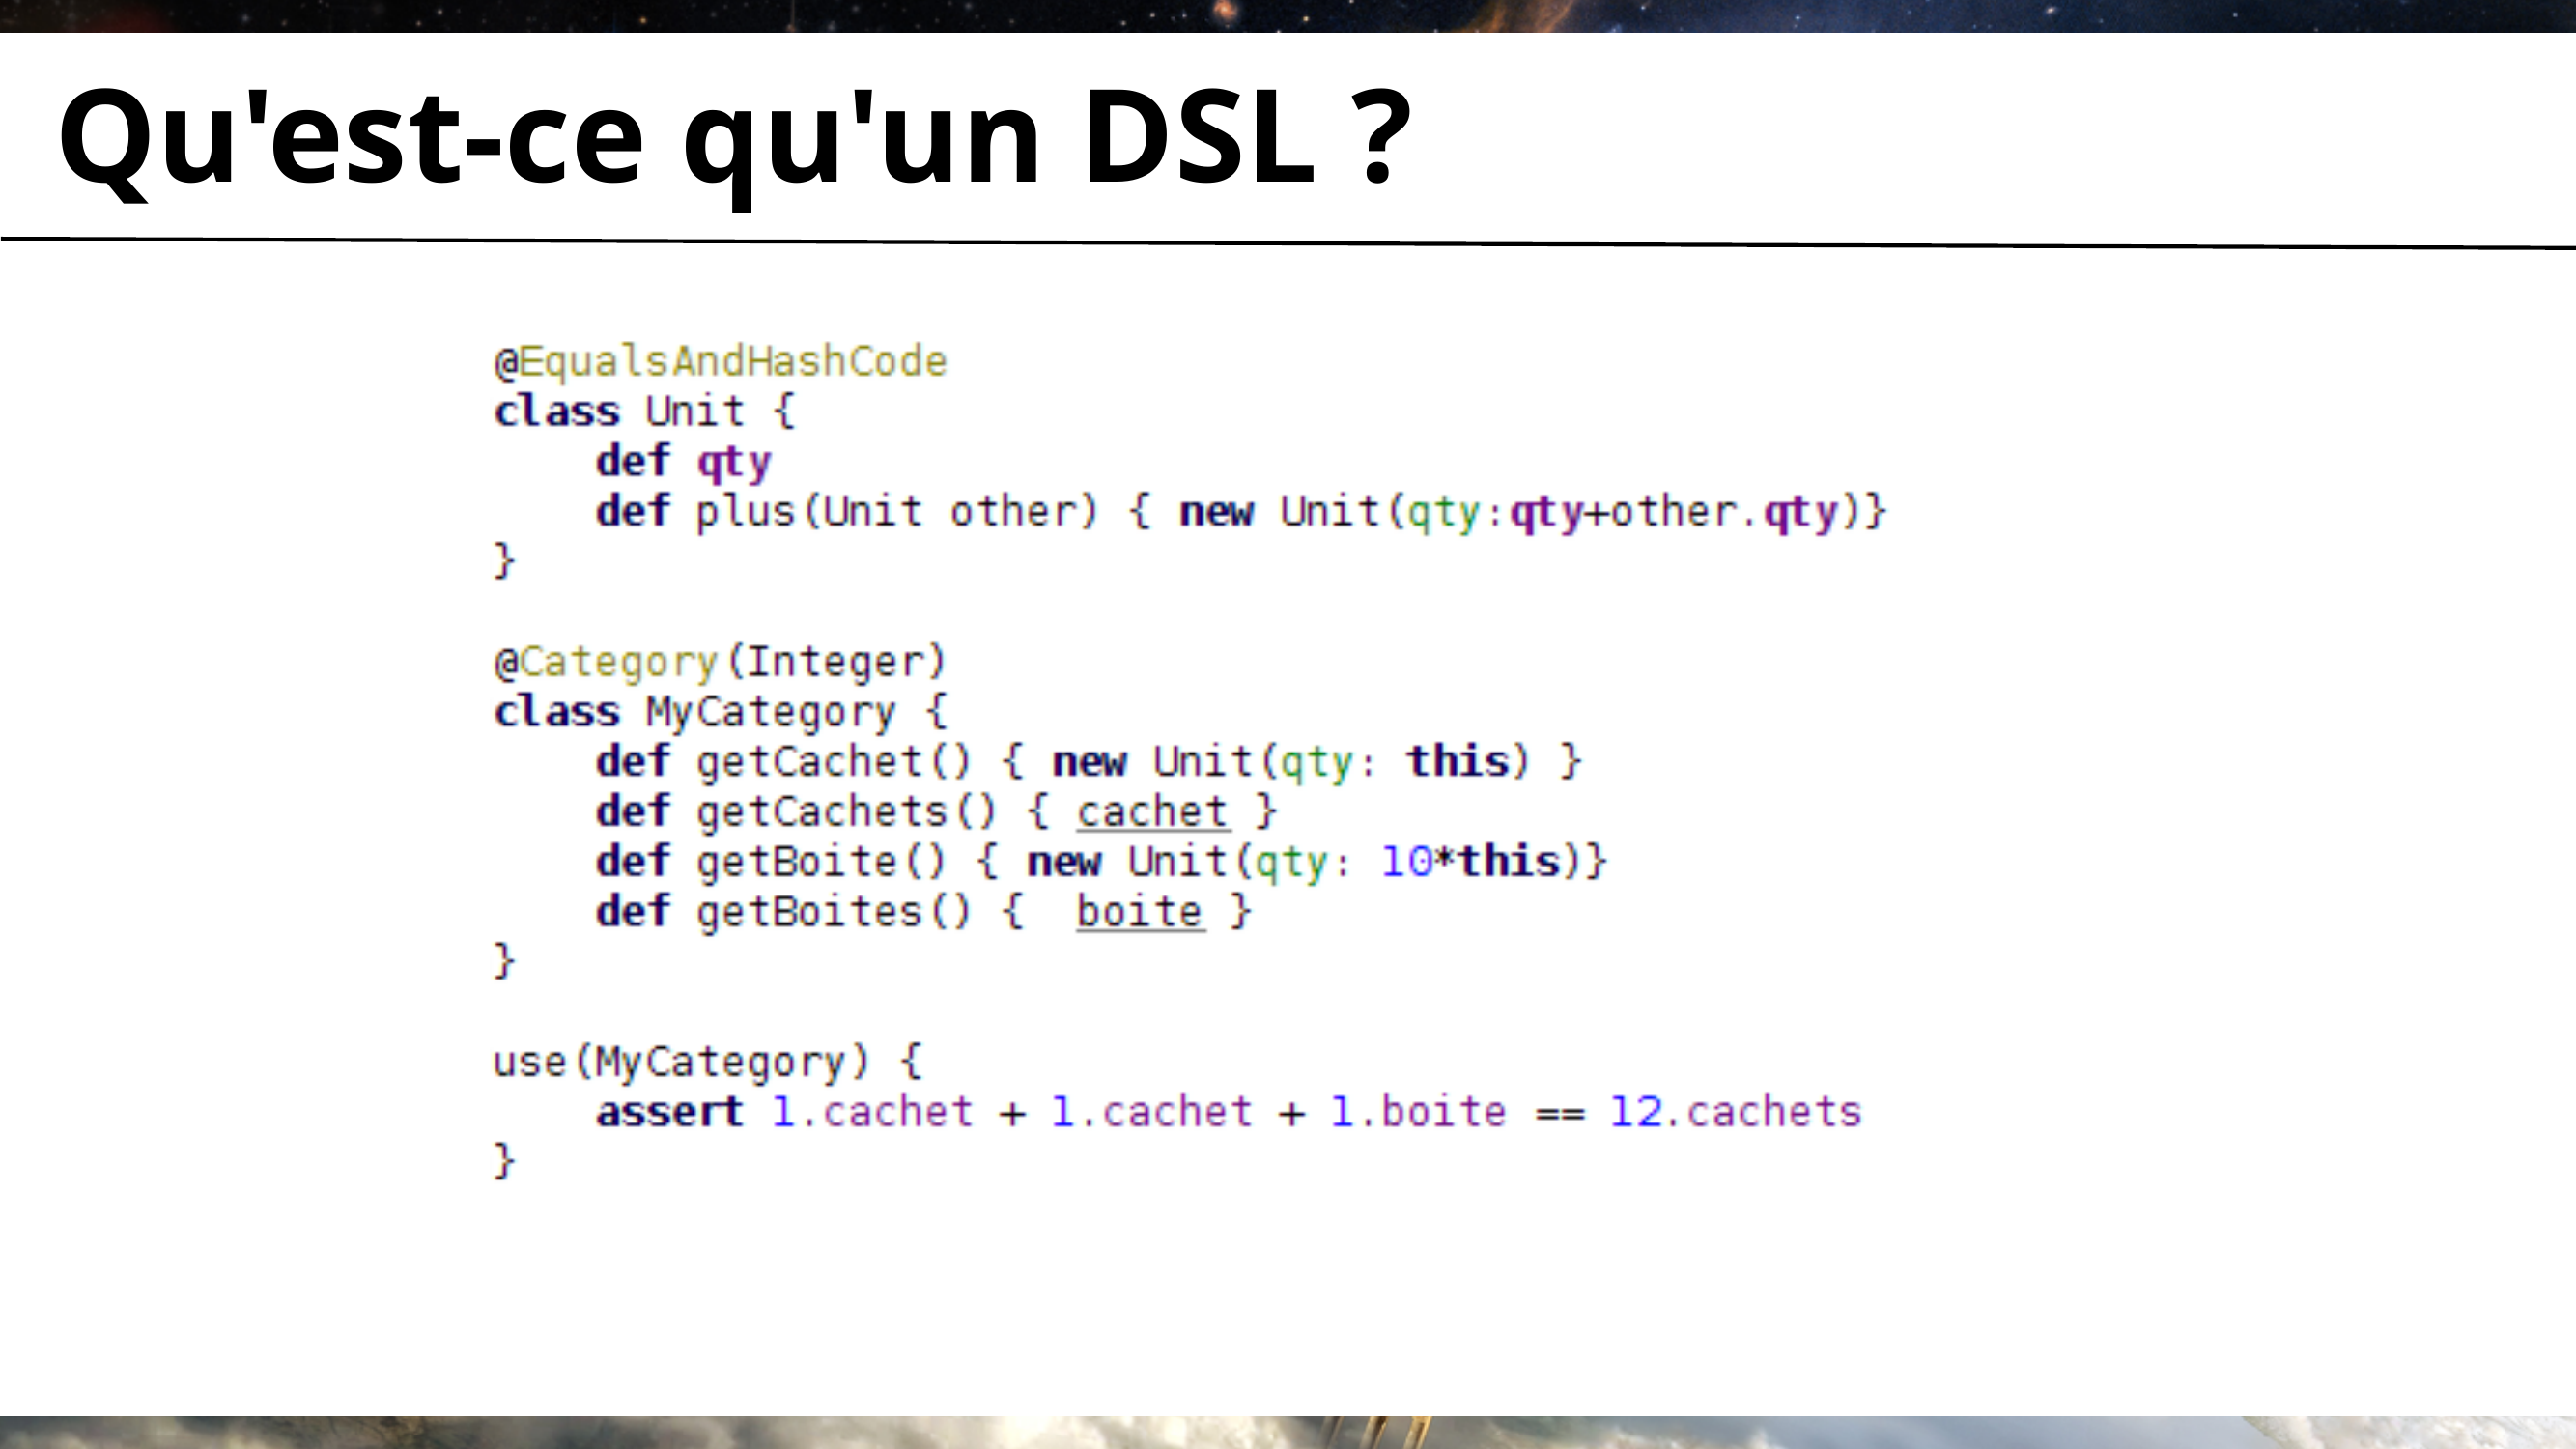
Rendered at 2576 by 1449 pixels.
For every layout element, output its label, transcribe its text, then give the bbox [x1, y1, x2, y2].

picture [490, 340, 1905, 1187]
title Qu'est-ce qu'un DSL ? [45, 12, 2528, 250]
picture [0, 1416, 2576, 1449]
picture [0, 0, 2576, 33]
